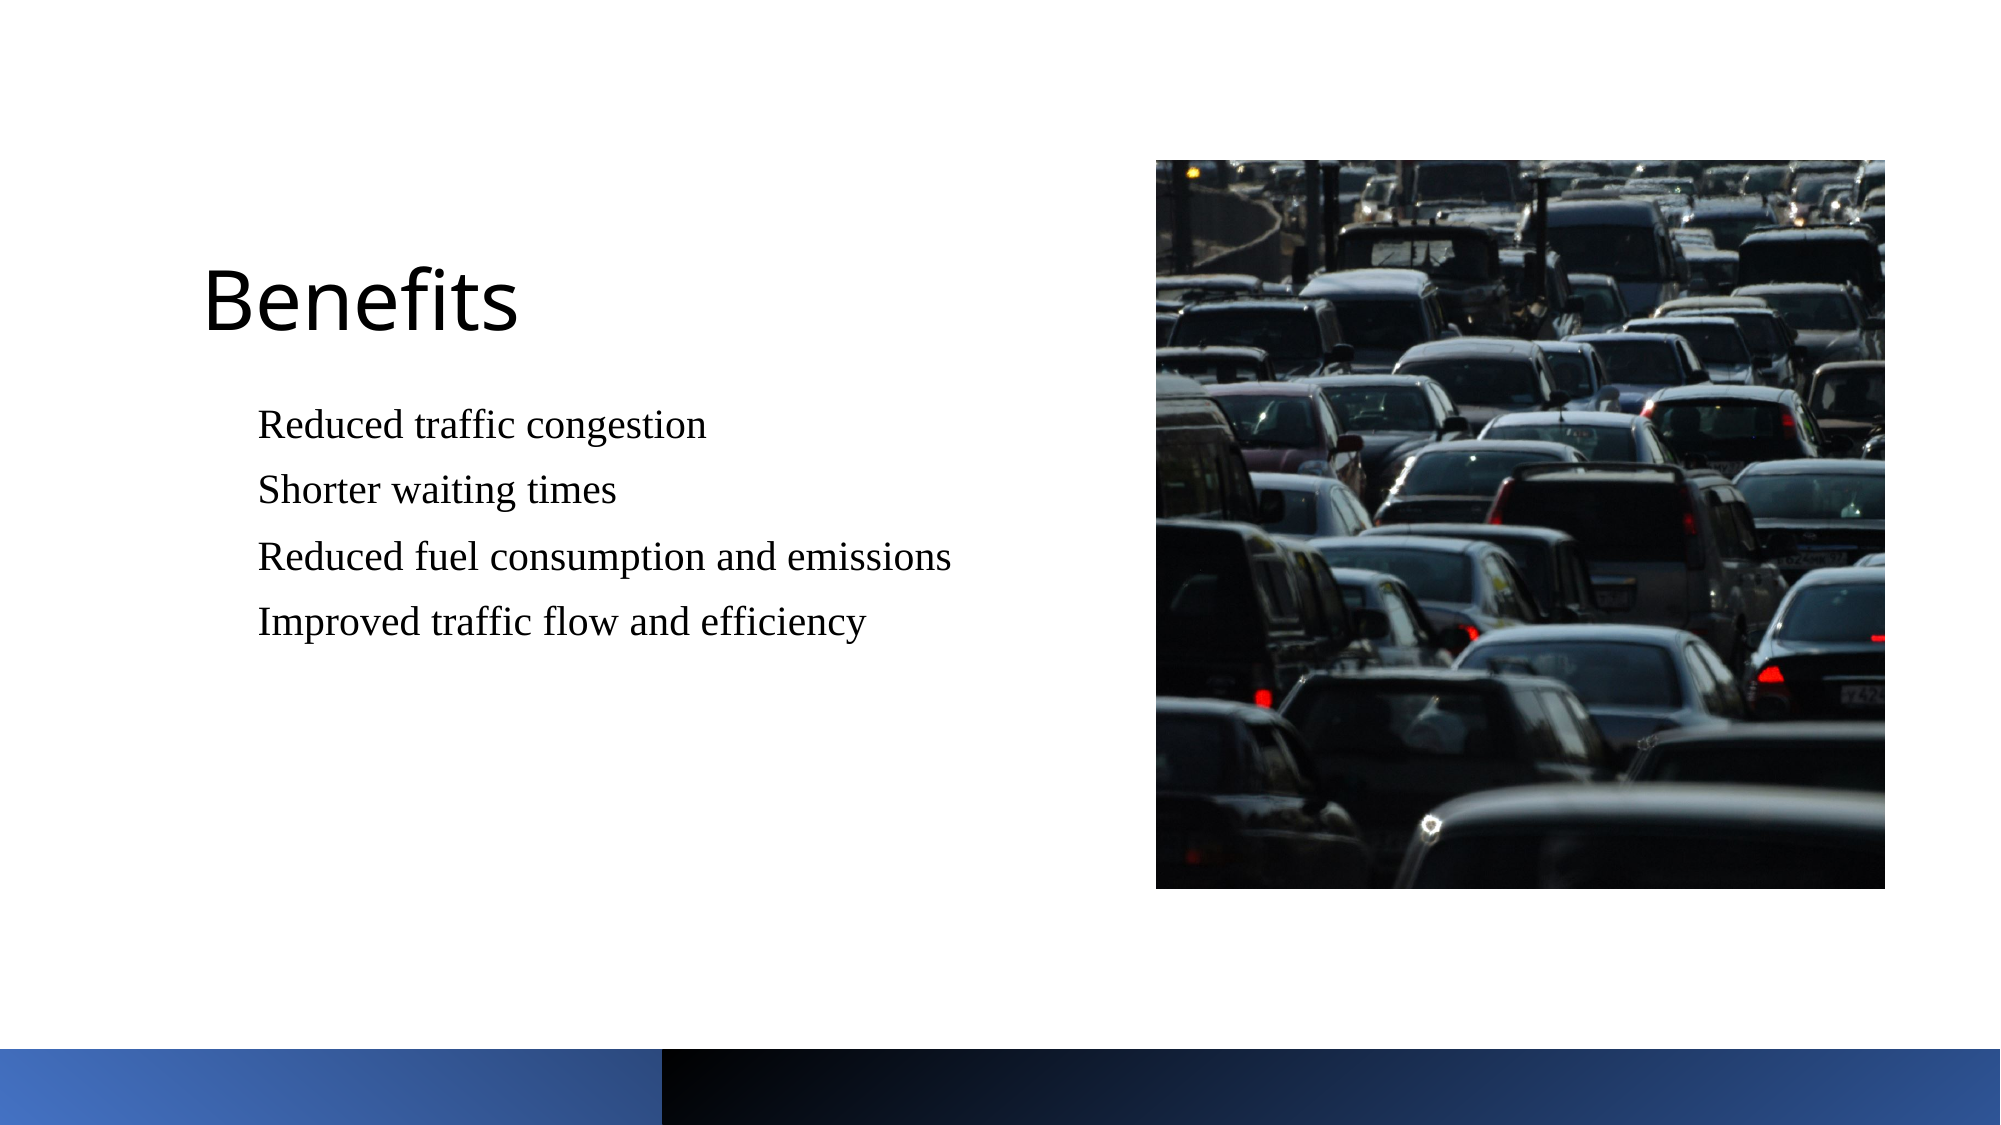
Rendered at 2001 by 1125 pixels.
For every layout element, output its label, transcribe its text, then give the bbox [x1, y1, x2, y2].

title Benefits [186, 82, 1077, 356]
list Reduced traffic congestion Shorter waiting times Reduced fuel consumption and emissions Improved traffic flow and efficiency [186, 394, 1077, 975]
picture [1156, 160, 1885, 889]
text_box [0, 0, 2000, 1125]
